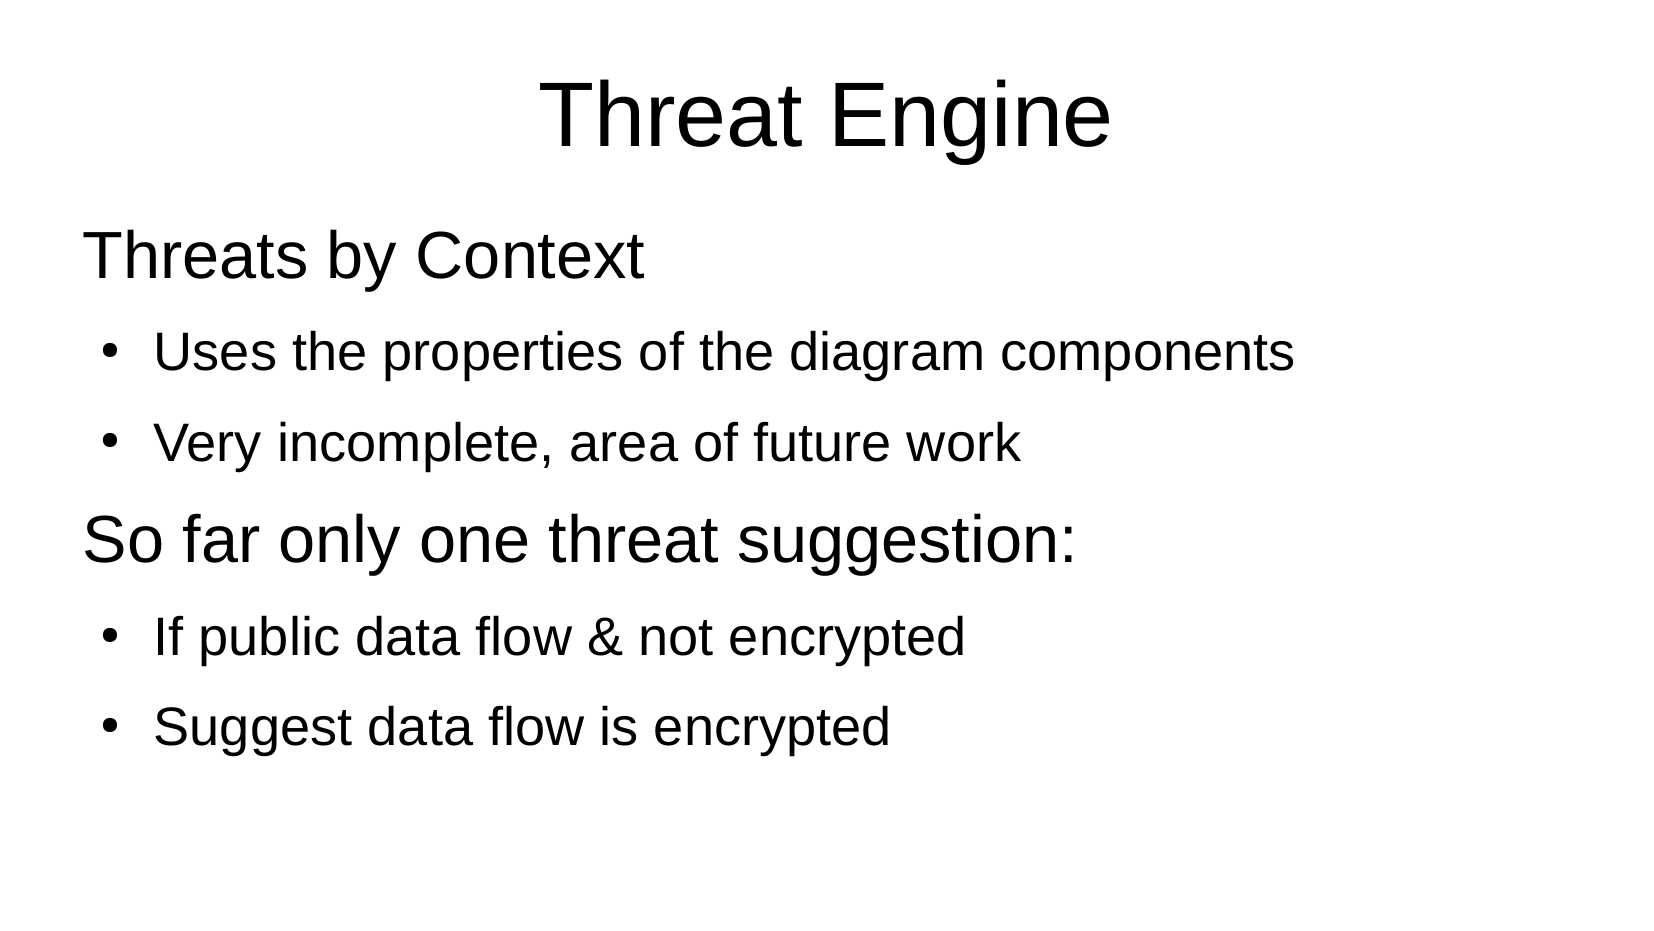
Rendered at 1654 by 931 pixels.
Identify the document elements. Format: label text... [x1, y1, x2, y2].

list Threats by Context Uses the properties of the diagram components Very incomplete, area of future work So far only one threat suggestion: If public data flow & not encrypted Suggest data flow is encrypted [82, 217, 1571, 758]
title Threat Engine [82, 37, 1571, 193]
